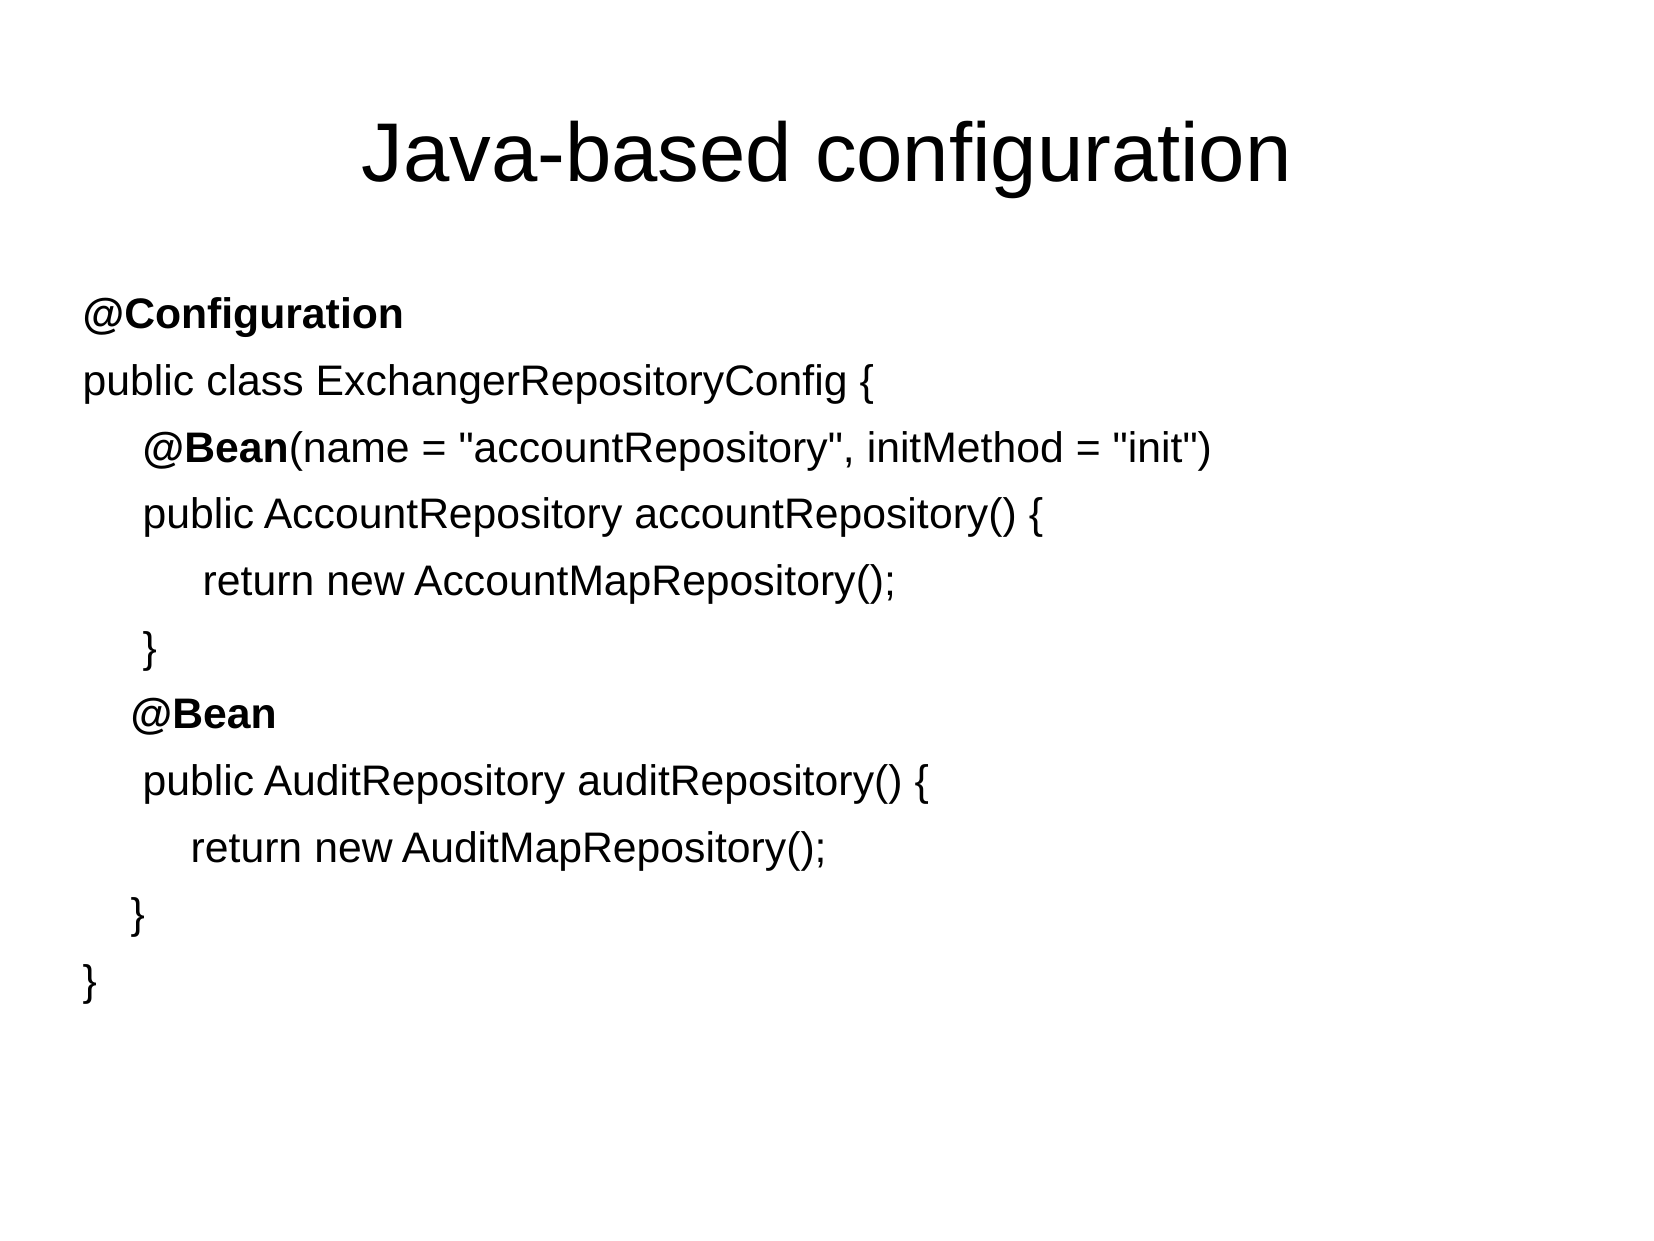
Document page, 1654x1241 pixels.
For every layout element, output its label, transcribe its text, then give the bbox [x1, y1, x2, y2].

title Java-based configuration [82, 49, 1571, 257]
list @Configuration public class ExchangerRepositoryConfig { @Bean(name = "accountRepository", initMethod = "init") public AccountRepository accountRepository() { return new AccountMapRepository(); } @Bean public AuditRepository auditRepository() { return new AuditMapRepository(); } } [82, 290, 1571, 1010]
